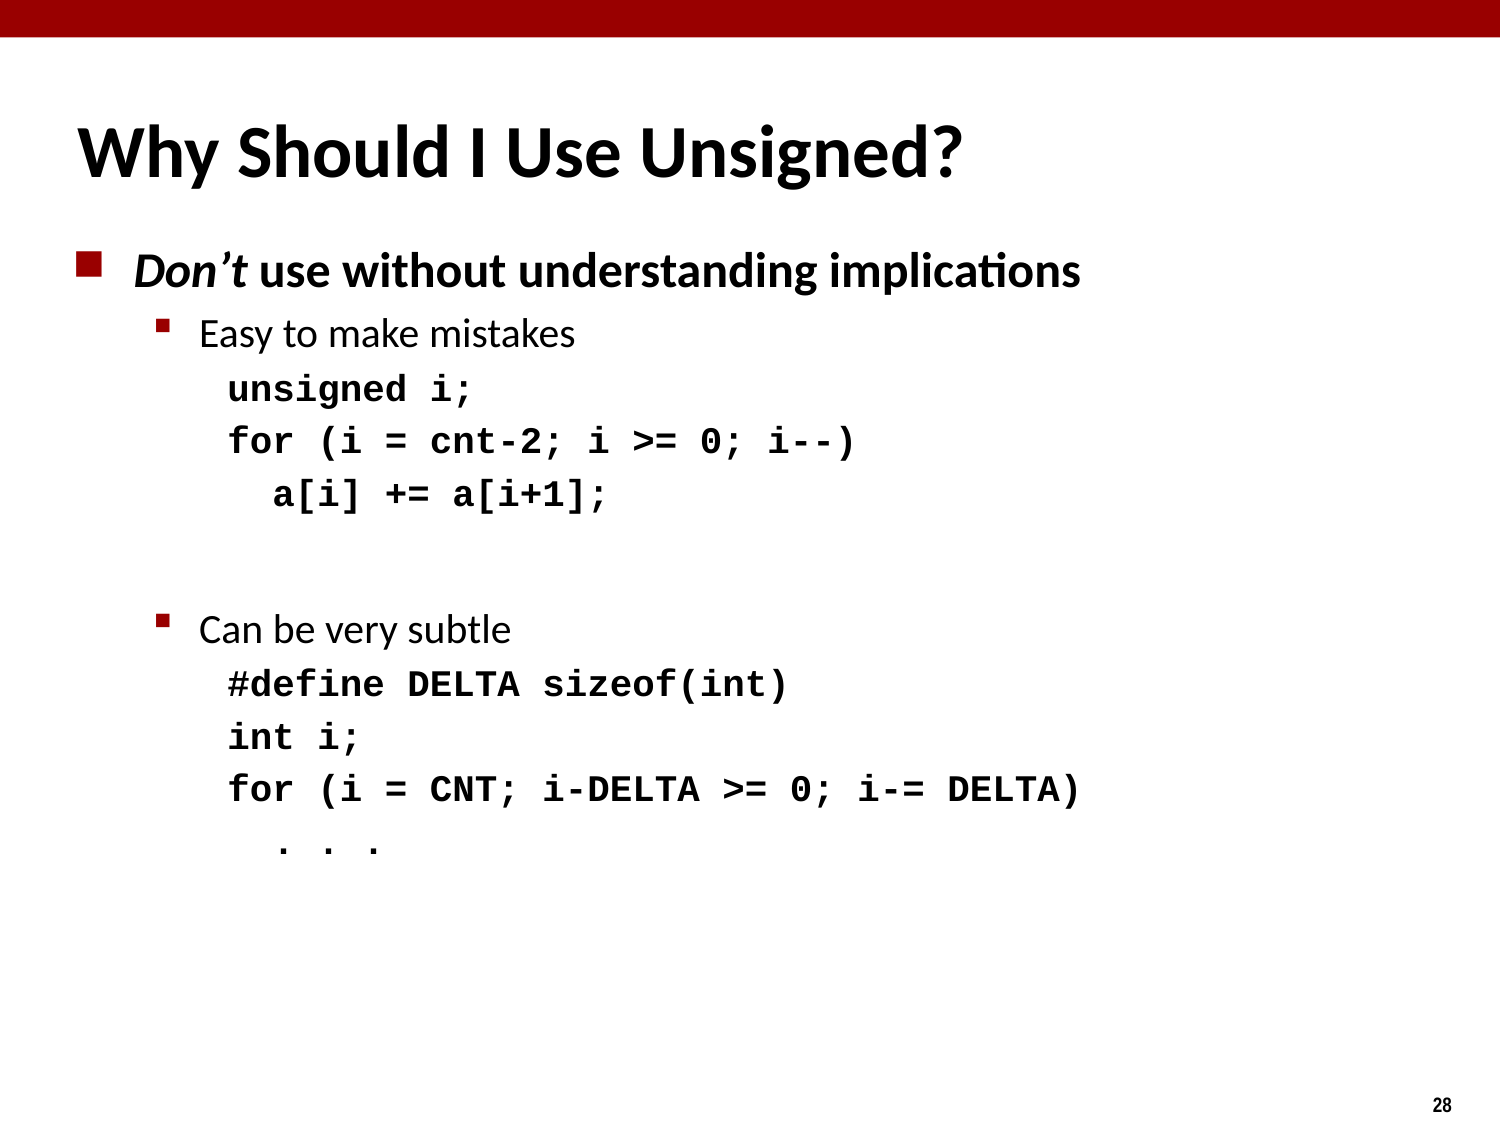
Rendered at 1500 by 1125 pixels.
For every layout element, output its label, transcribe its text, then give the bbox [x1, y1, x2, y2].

list Don’t use without understanding implications Easy to make mistakes unsigned i; for (i = cnt-2; i >= 0; i--) a[i] += a[i+1]; Can be very subtle #define DELTA sizeof(int) int i; for (i = CNT; i-DELTA >= 0; i-= DELTA) . . . [62, 230, 1425, 1088]
title Why Should I Use Unsigned? [62, 99, 1285, 194]
